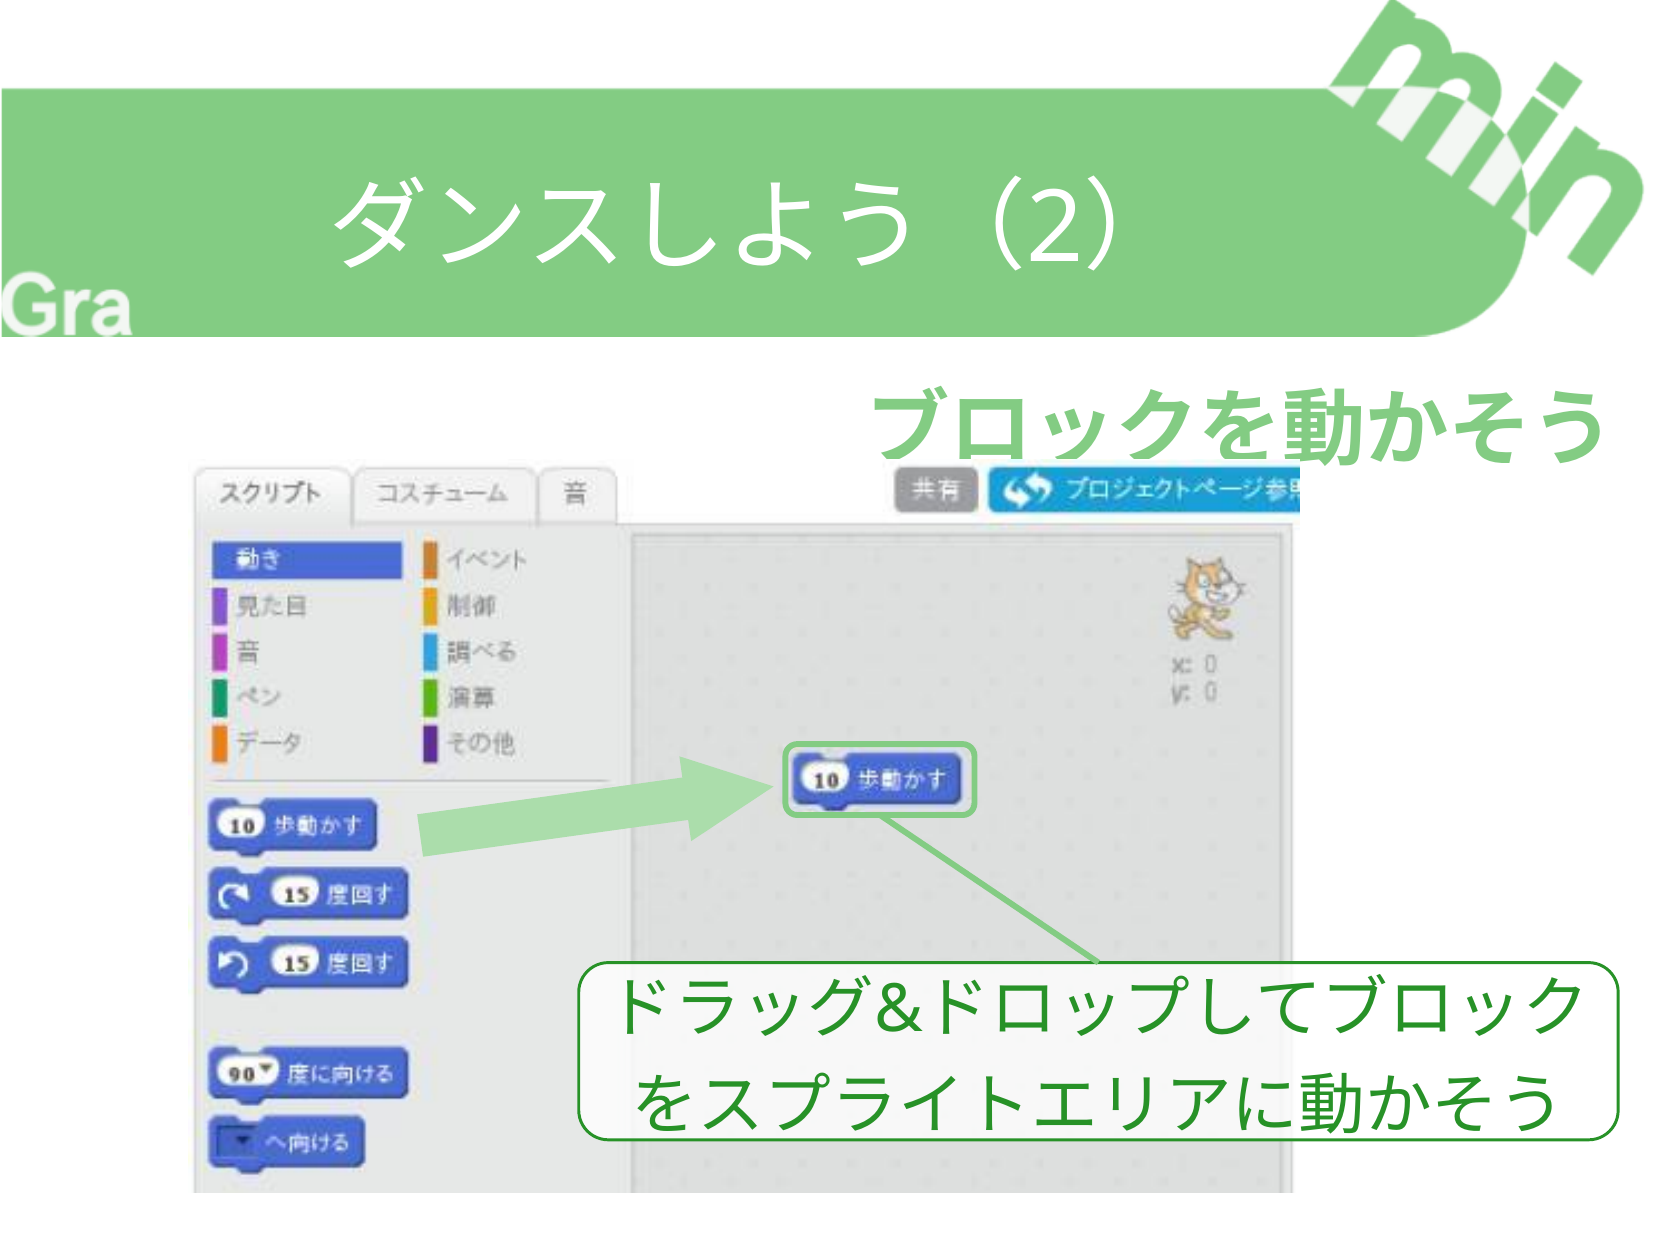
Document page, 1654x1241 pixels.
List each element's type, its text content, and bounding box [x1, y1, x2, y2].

picture [789, 748, 971, 812]
picture [1, 0, 1654, 337]
title ダンスしよう（2） [11, 134, 1501, 303]
text_box [417, 756, 774, 857]
text_box ドラッグ&ドロップしてブロックをスプライトエリアに動かそう [578, 962, 1619, 1140]
picture [188, 459, 1300, 1193]
text_box ブロックを動かそう [35, 354, 1630, 506]
